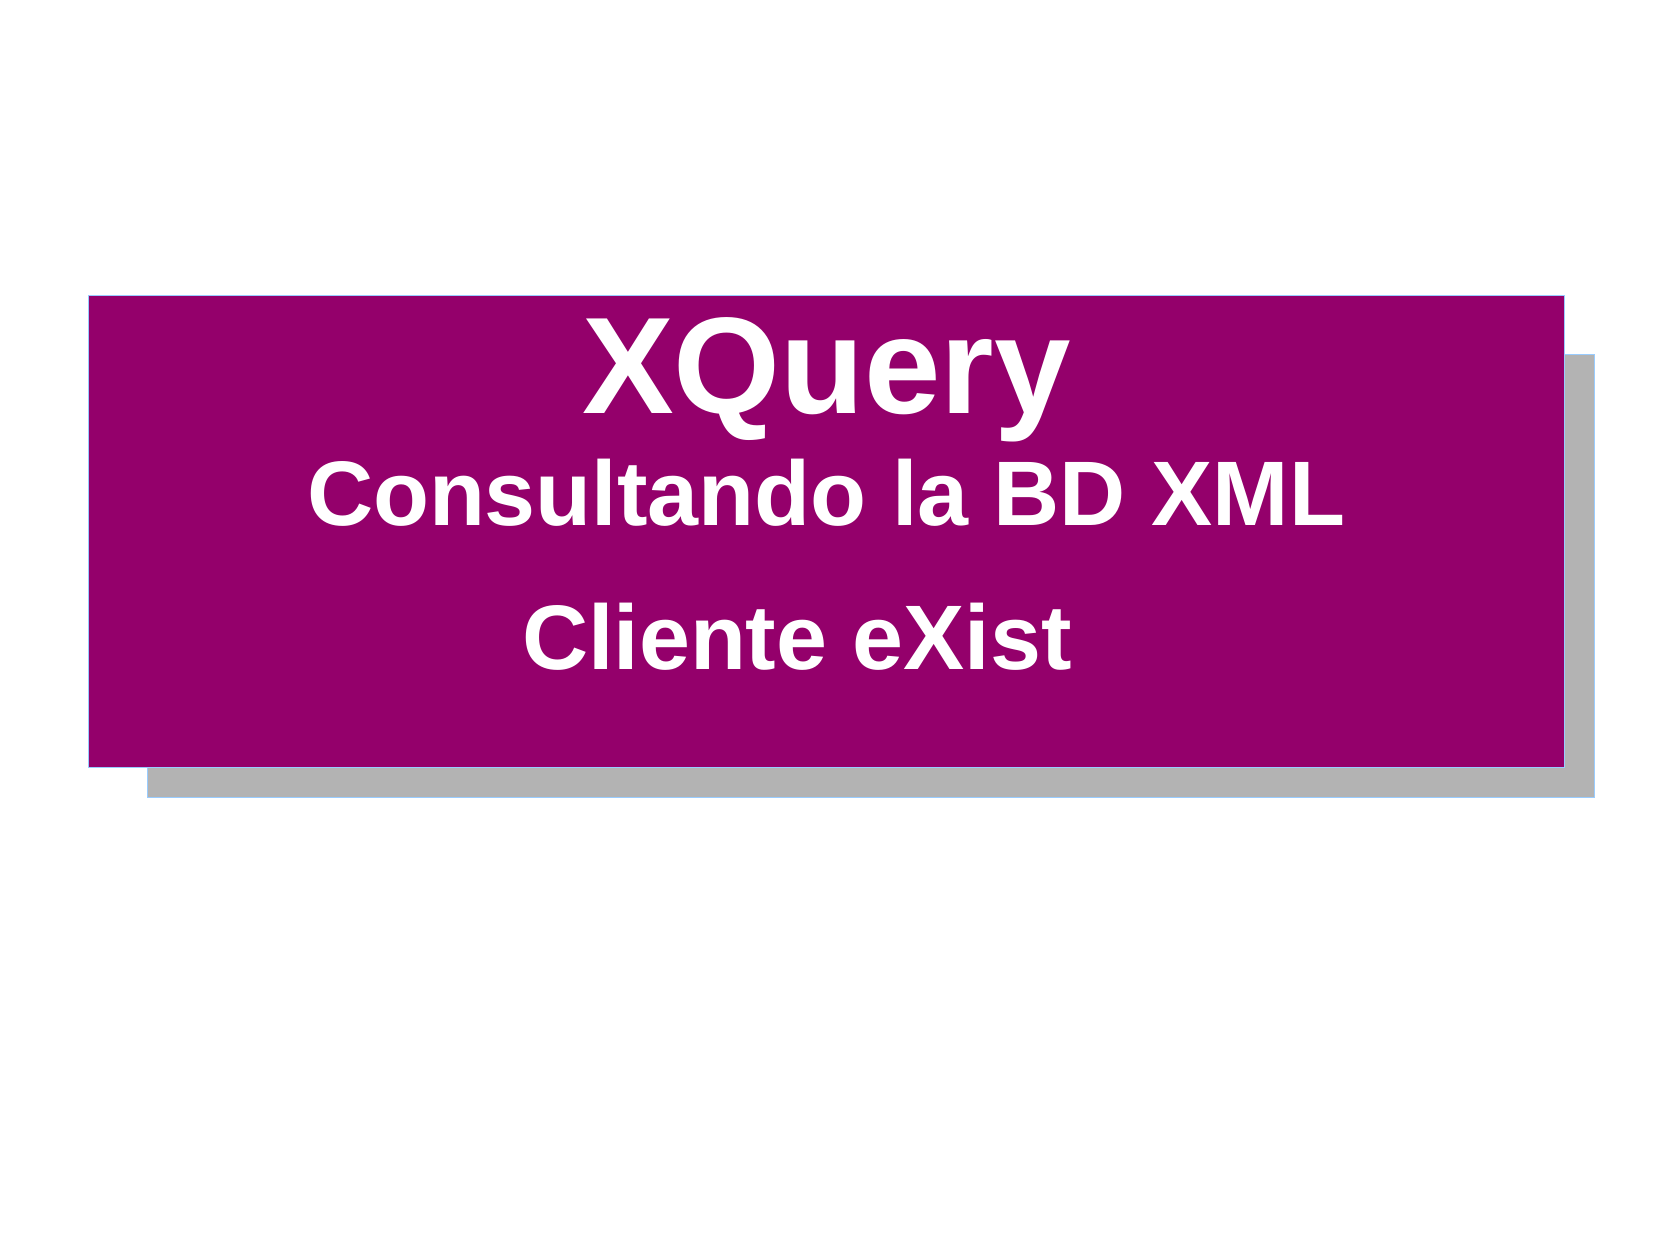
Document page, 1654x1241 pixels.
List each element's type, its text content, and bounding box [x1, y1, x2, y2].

text_box [147, 354, 1595, 798]
text_box XQuery Consultando la BD XML Cliente eXist [88, 295, 1565, 768]
